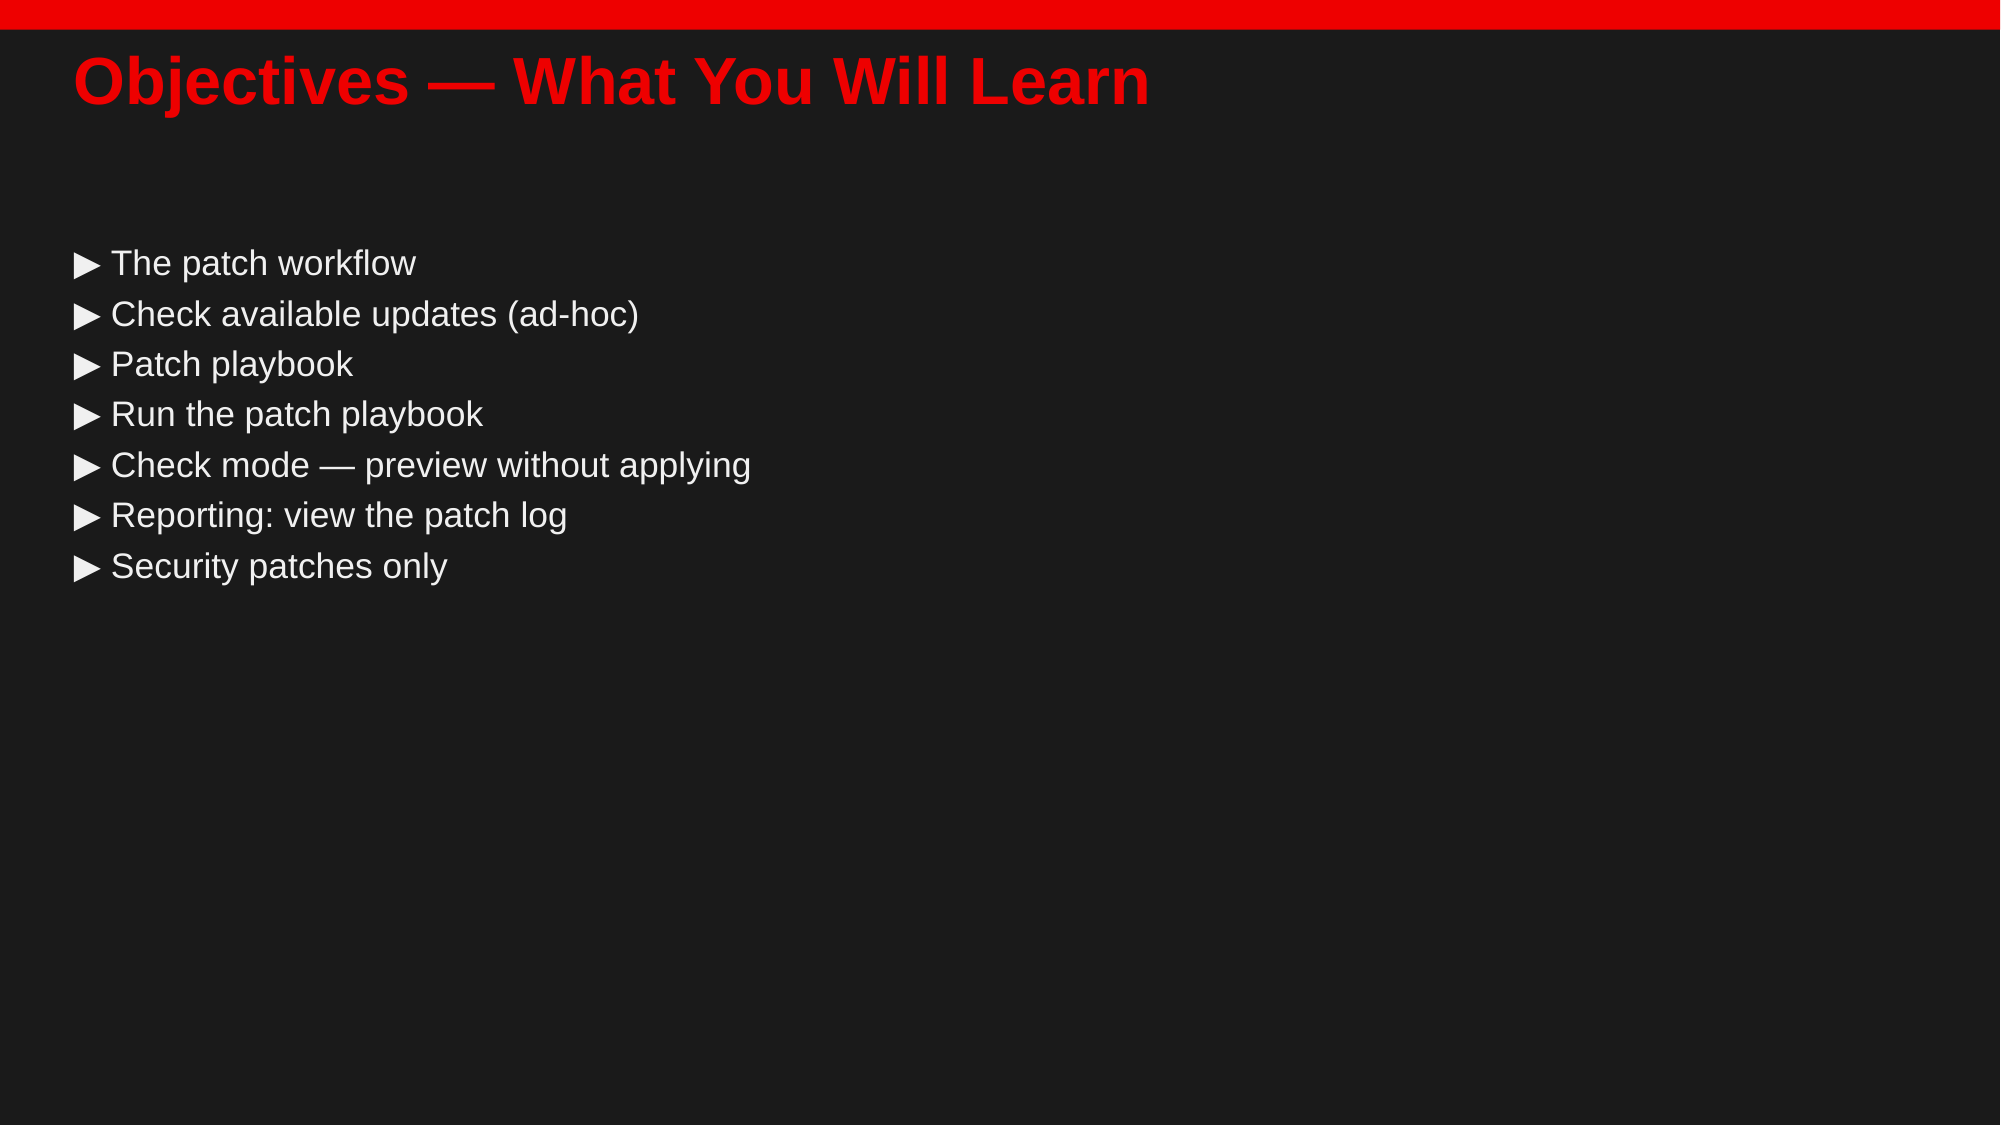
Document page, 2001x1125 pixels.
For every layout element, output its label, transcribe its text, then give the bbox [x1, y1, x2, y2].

text_box [0, 0, 2001, 30]
text_box Objectives — What You Will Learn [59, 36, 1942, 208]
text_box ▶ The patch workflow ▶ Check available updates (ad-hoc) ▶ Patch playbook ▶ Run the patch playbook ▶ Check mode — preview without applying ▶ Reporting: view the patch log ▶ Security patches only [59, 236, 1942, 1037]
